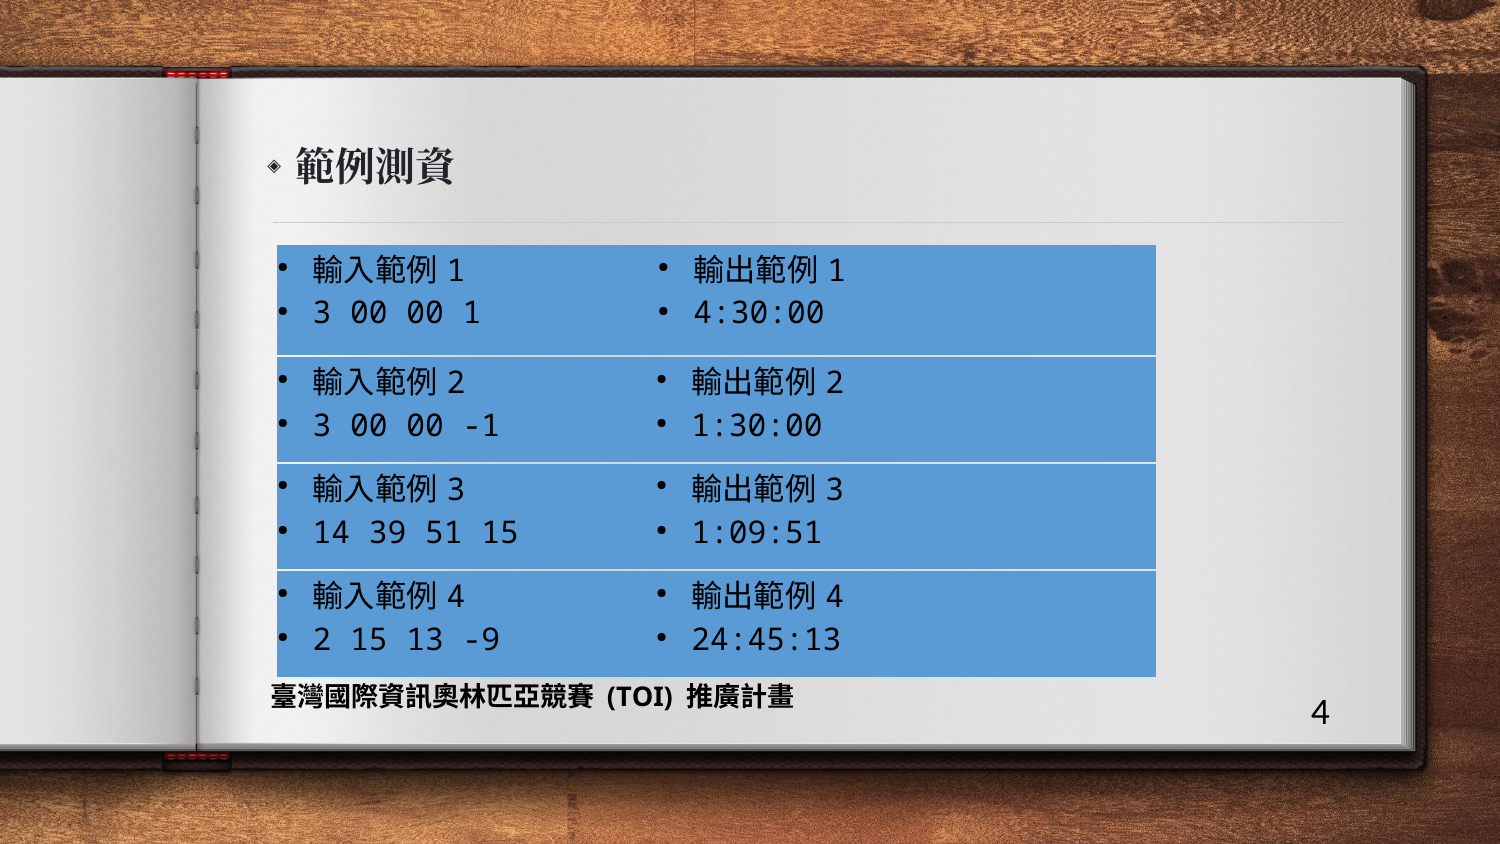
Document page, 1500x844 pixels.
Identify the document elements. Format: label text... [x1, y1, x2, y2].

table_header 輸入範例3 14 39 51 15 [277, 464, 656, 569]
table_header 輸入範例1 3 00 00 1 [277, 245, 658, 355]
table_header 輸入範例2 3 00 00 -1 [277, 357, 656, 462]
list 範例測資 [252, 126, 1296, 205]
text_box [1295, 672, 1386, 737]
table_header 輸出範例1 4:30:00 [658, 245, 1156, 355]
table_header 輸入範例4 2 15 13 -9 [277, 571, 656, 677]
table_header 輸出範例4 24:45:13 [656, 571, 1156, 677]
table_header 輸出範例2 1:30:00 [656, 357, 1156, 462]
table_header 輸出範例3 1:09:51 [656, 464, 1156, 569]
